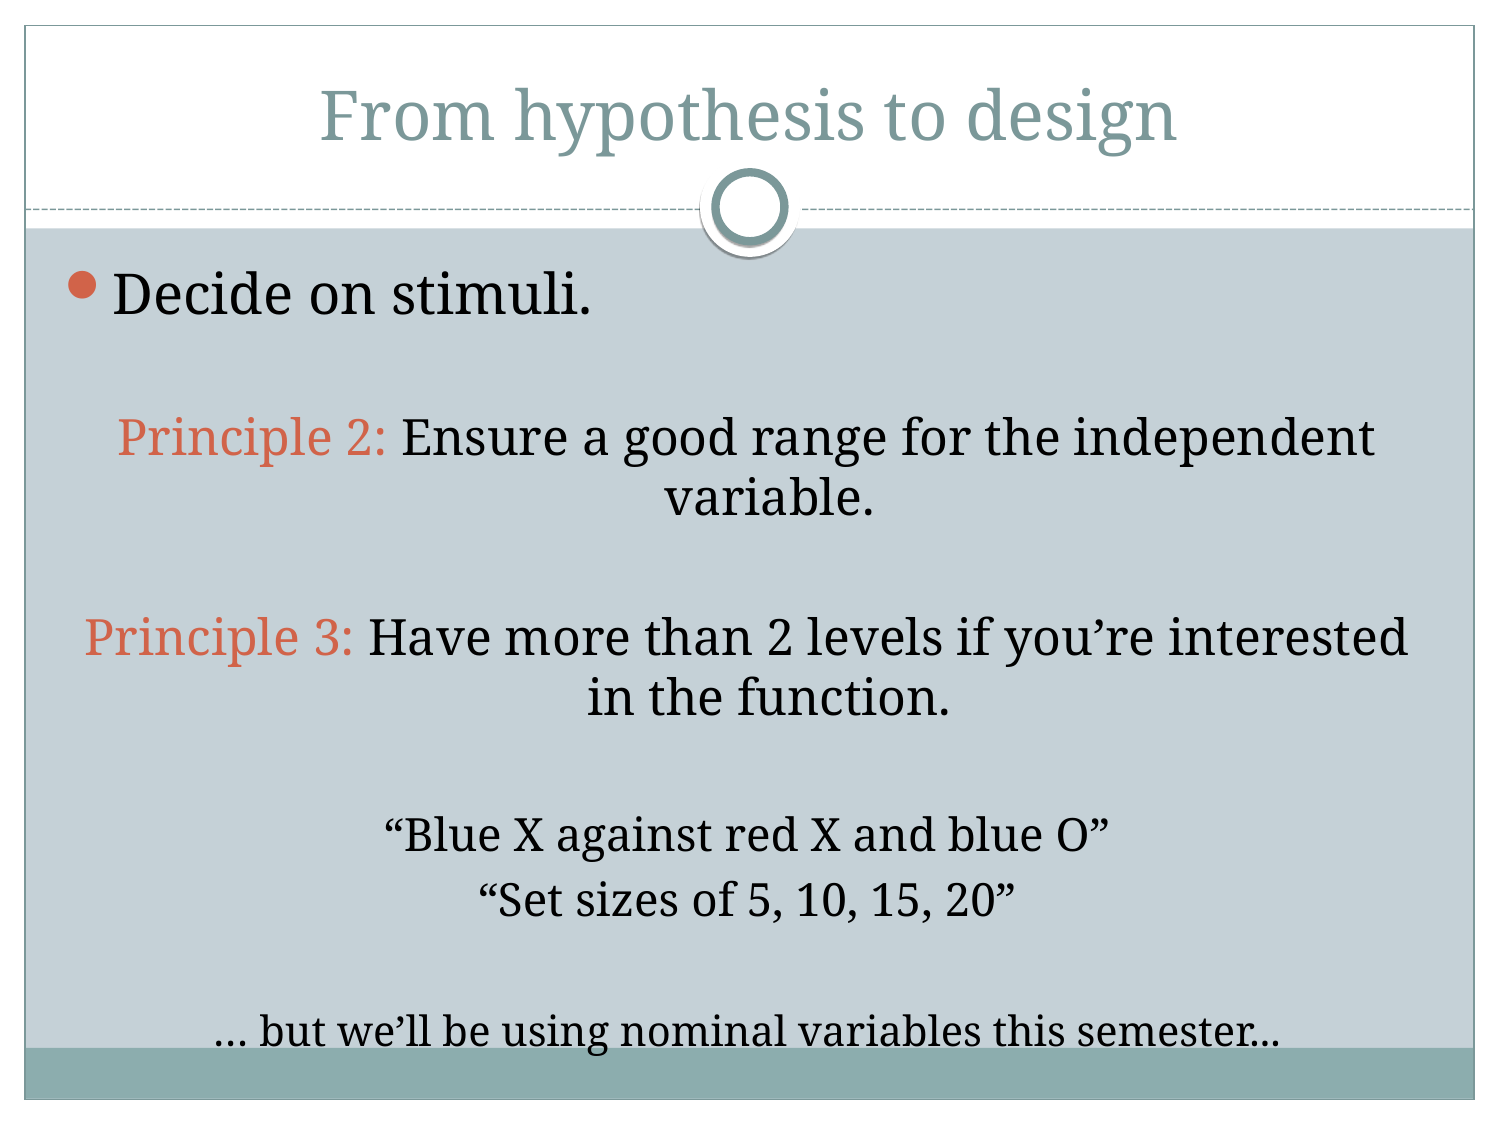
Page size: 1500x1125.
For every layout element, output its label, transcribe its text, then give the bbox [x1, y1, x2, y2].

title From hypothesis to design [49, 37, 1450, 162]
list Decide on stimuli. Principle 2: Ensure a good range for the independent variable. Principle 3: Have more than 2 levels if you’re interested in the function. “Blue X against red X and blue O” “Set sizes of 5, 10, 15, 20” … but we’ll be using nominal variables this semester... [49, 250, 1445, 1001]
